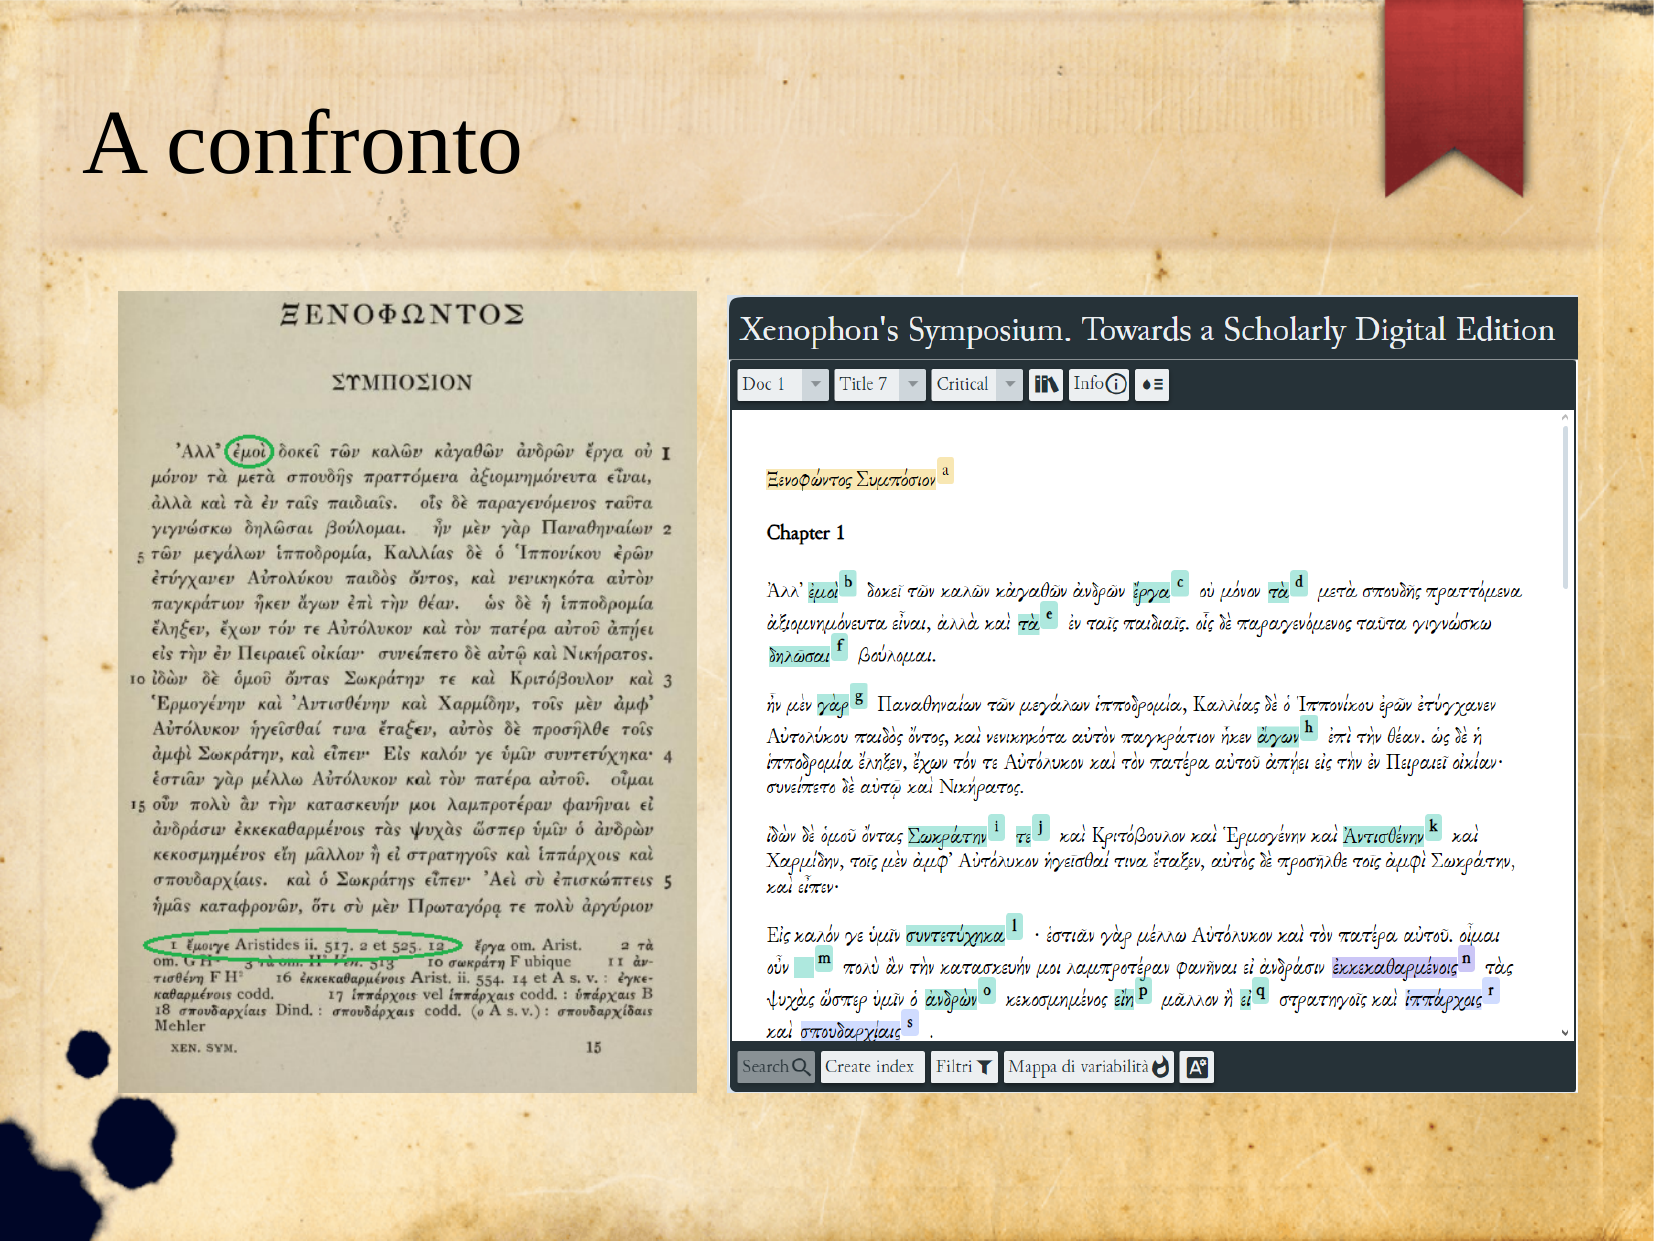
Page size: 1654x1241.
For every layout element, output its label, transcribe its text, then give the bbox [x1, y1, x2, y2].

picture [0, 0, 1654, 1241]
title A confronto [82, 49, 1347, 237]
